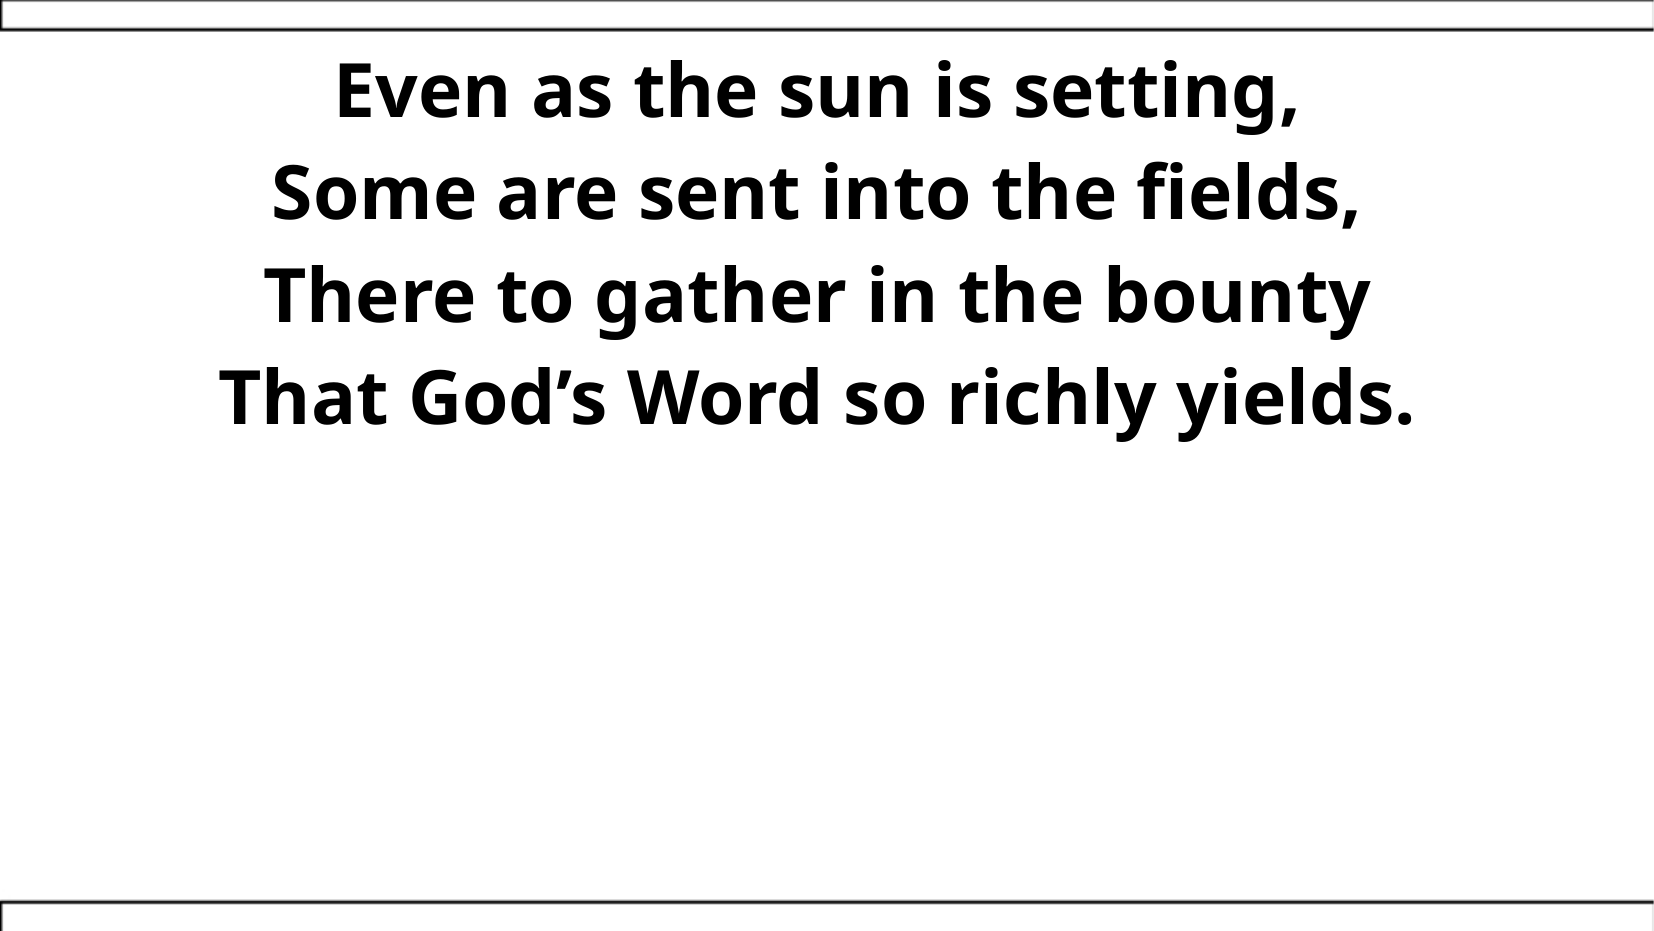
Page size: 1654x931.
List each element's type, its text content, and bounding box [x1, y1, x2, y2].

text_box Even as the sun is setting, Some are sent into the fields, There to gather in the bounty That God’s Word so richly yields. [105, 30, 1531, 445]
picture [0, 0, 1654, 931]
